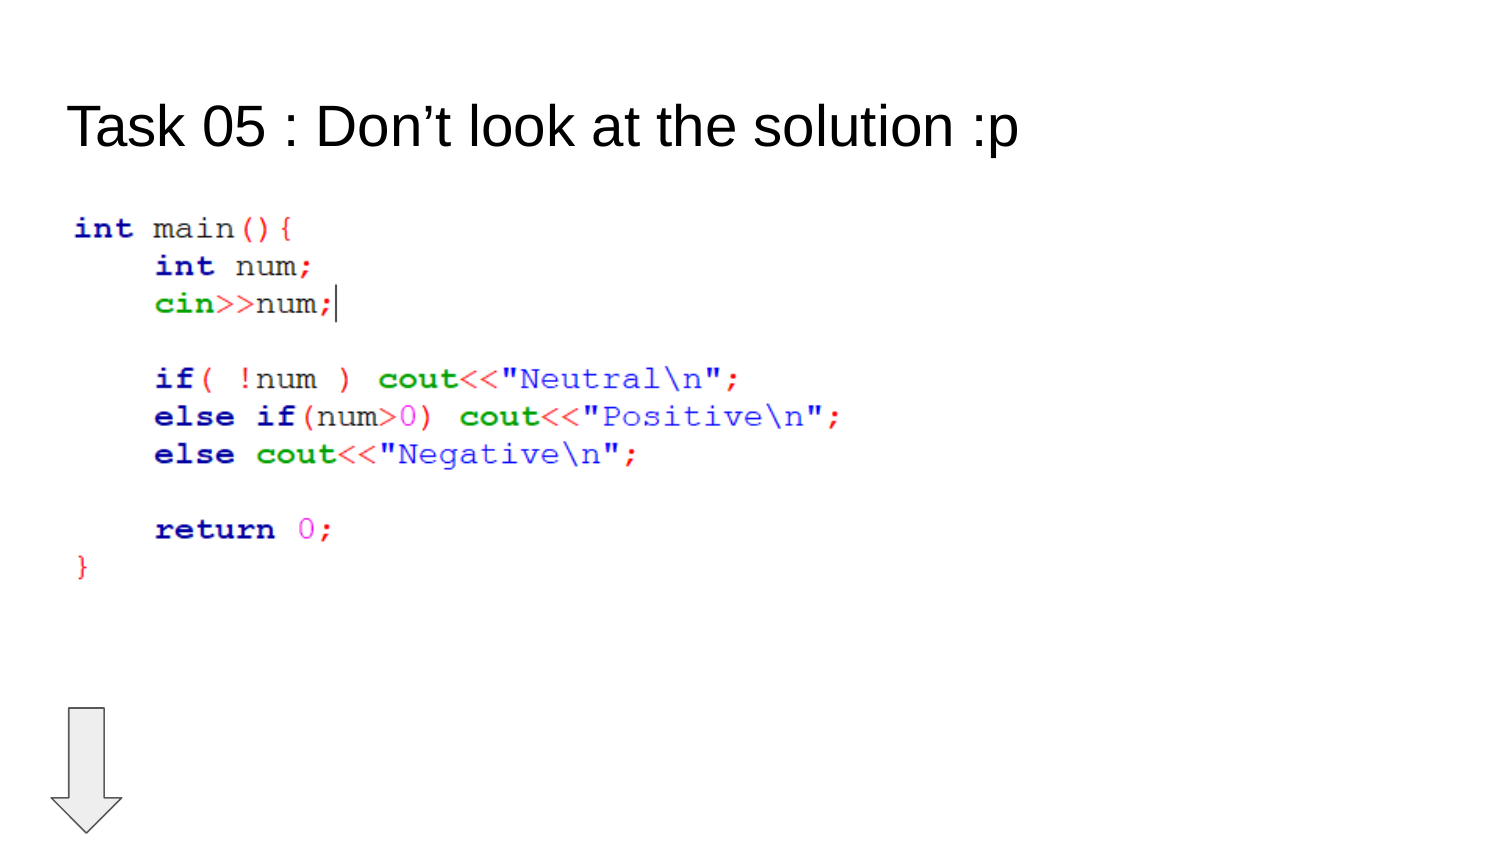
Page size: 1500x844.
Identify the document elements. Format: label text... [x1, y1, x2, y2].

text_box [51, 708, 122, 834]
title Task 05 : Don’t look at the solution :p [51, 72, 1449, 167]
picture [51, 208, 953, 636]
